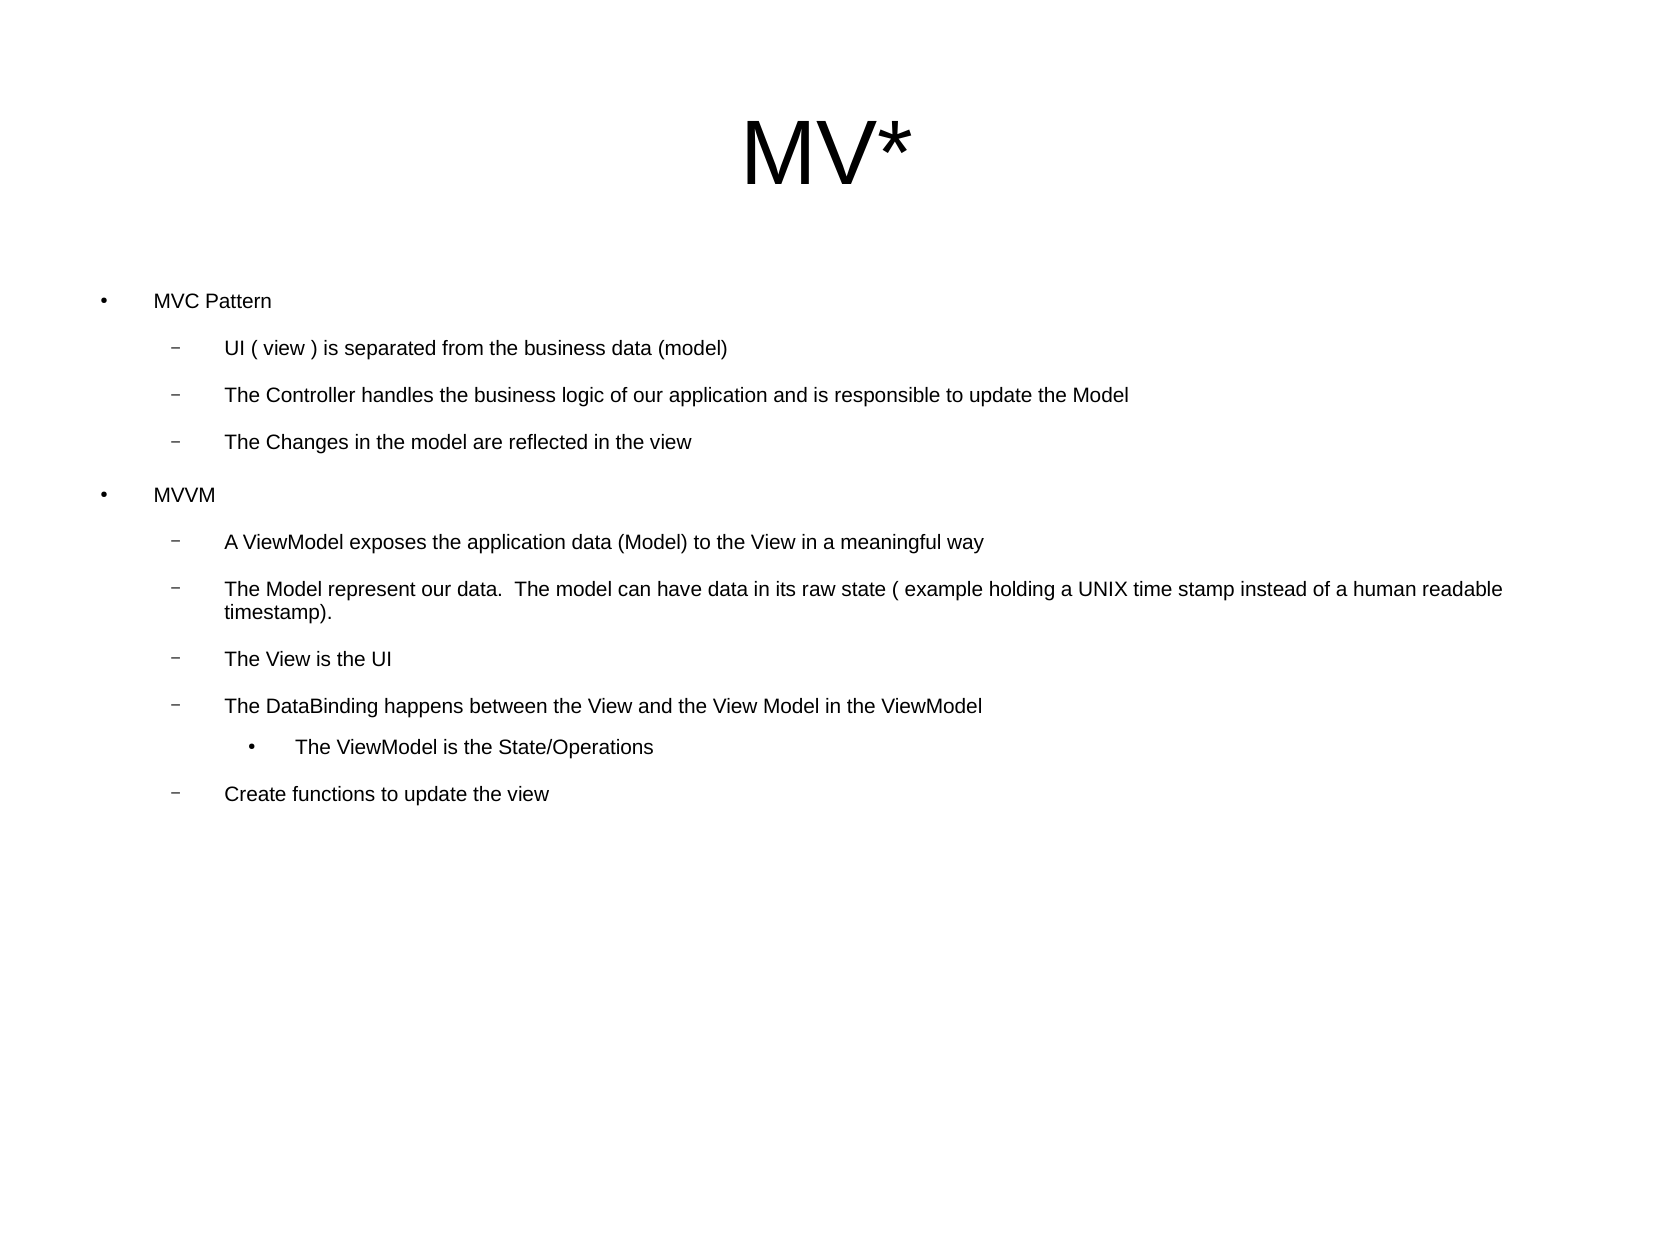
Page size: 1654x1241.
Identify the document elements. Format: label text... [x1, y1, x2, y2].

title MV* [82, 49, 1571, 257]
list MVC Pattern UI ( view ) is separated from the business data (model) The Controller handles the business logic of our application and is responsible to update the Model The Changes in the model are reflected in the view MVVM A ViewModel exposes the application data (Model) to the View in a meaningful way The Model represent our data. The model can have data in its raw state ( example holding a UNIX time stamp instead of a human readable timestamp). The View is the UI The DataBinding happens between the View and the View Model in the ViewModel The ViewModel is the State/Operations Create functions to update the view [82, 290, 1571, 1010]
